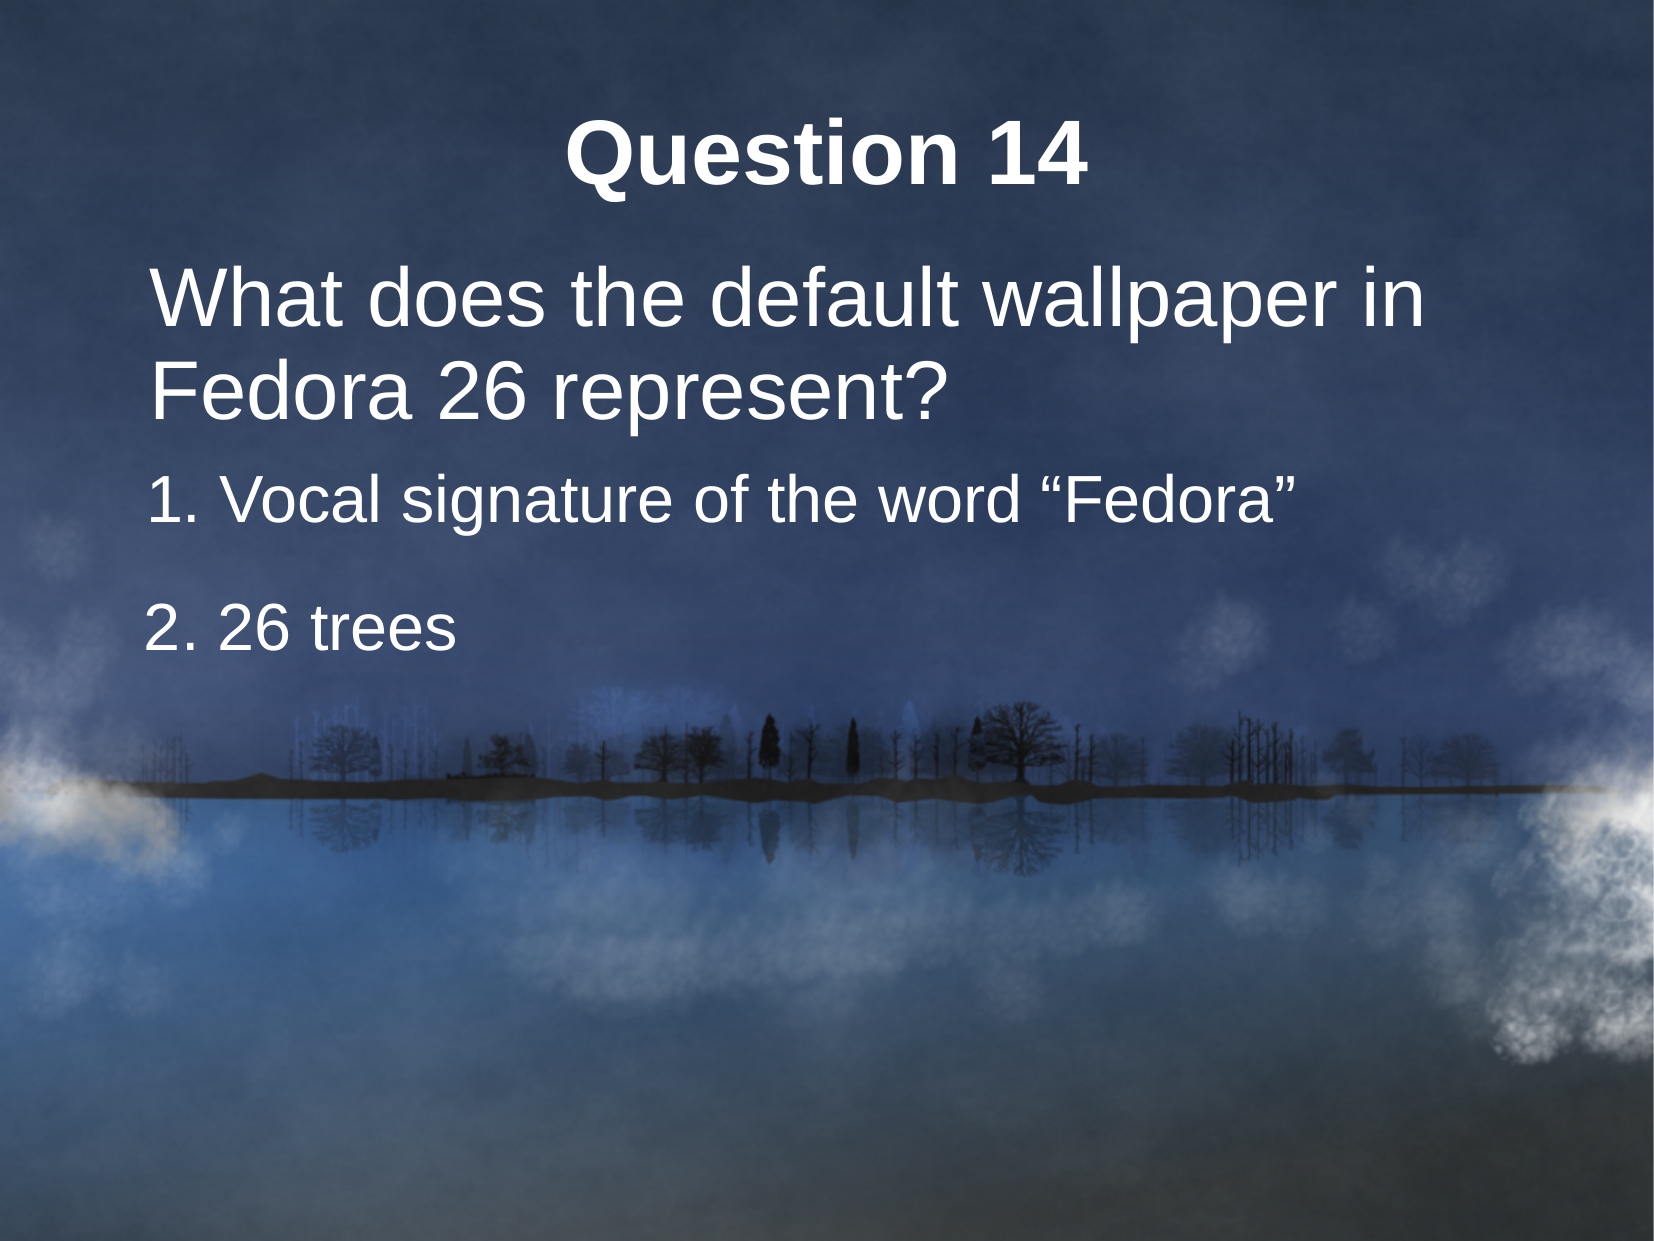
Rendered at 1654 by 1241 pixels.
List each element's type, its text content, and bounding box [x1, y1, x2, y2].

picture [0, 0, 1654, 1241]
title Question 14 [82, 49, 1571, 257]
text_box 2. 26 trees [129, 582, 1171, 746]
text_box What does the default wallpaper in Fedora 26 represent? [135, 243, 1486, 445]
text_box 1. Vocal signature of the word “Fedora” [131, 454, 1531, 618]
